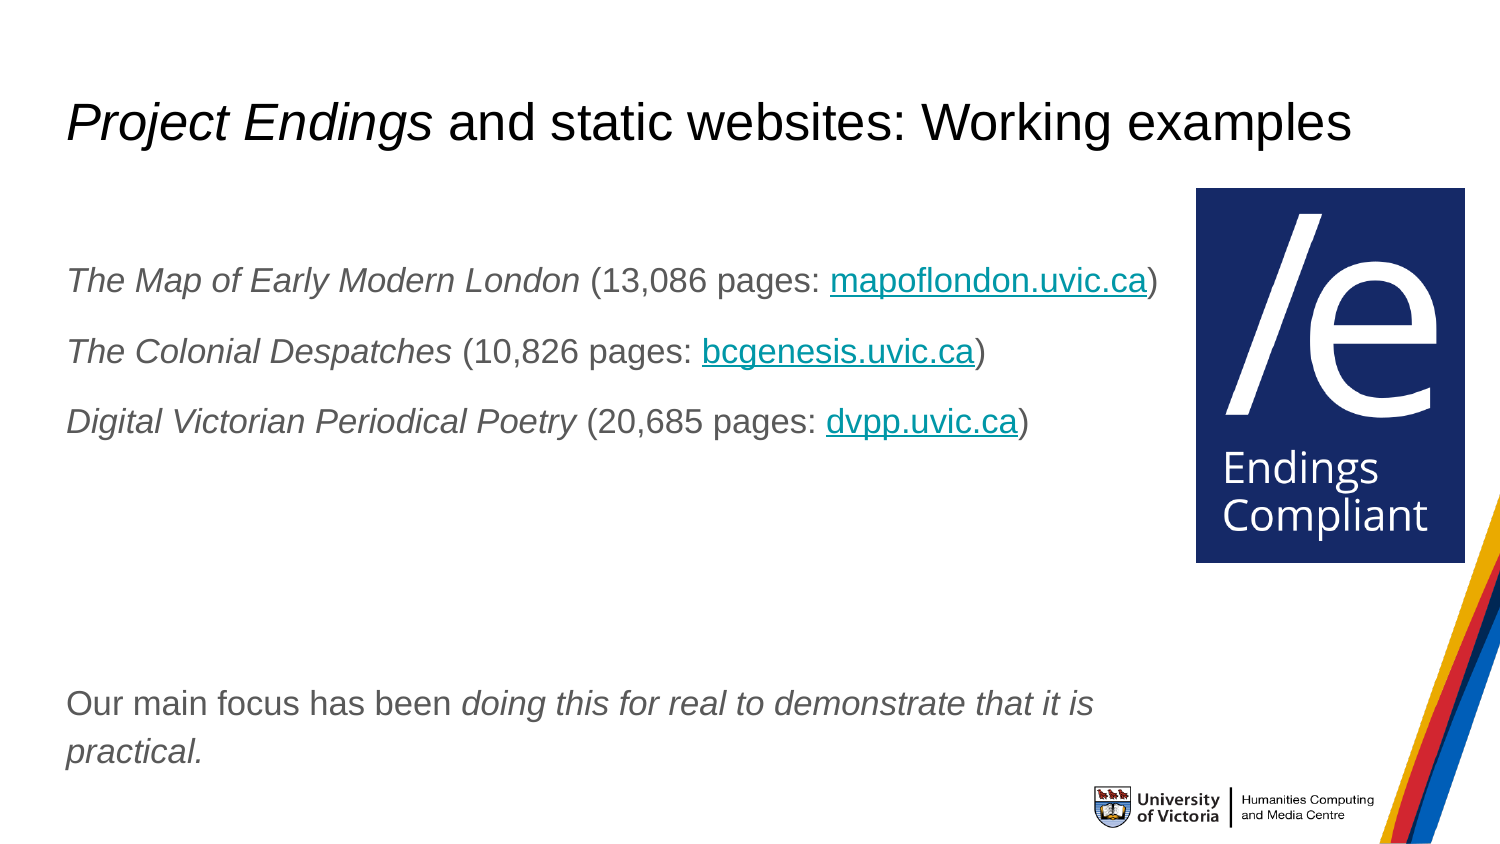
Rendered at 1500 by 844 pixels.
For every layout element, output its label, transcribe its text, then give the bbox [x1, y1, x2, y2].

picture [1094, 188, 1500, 844]
list The Map of Early Modern London (13,086 pages: mapoflondon.uvic.ca) The Colonial Despatches (10,826 pages: bcgenesis.uvic.ca) Digital Victorian Periodical Poetry (20,685 pages: dvpp.uvic.ca) Our main focus has been doing this for real to demonstrate that it is practical. [51, 236, 1197, 798]
title Project Endings and static websites: Working examples [51, 72, 1449, 167]
